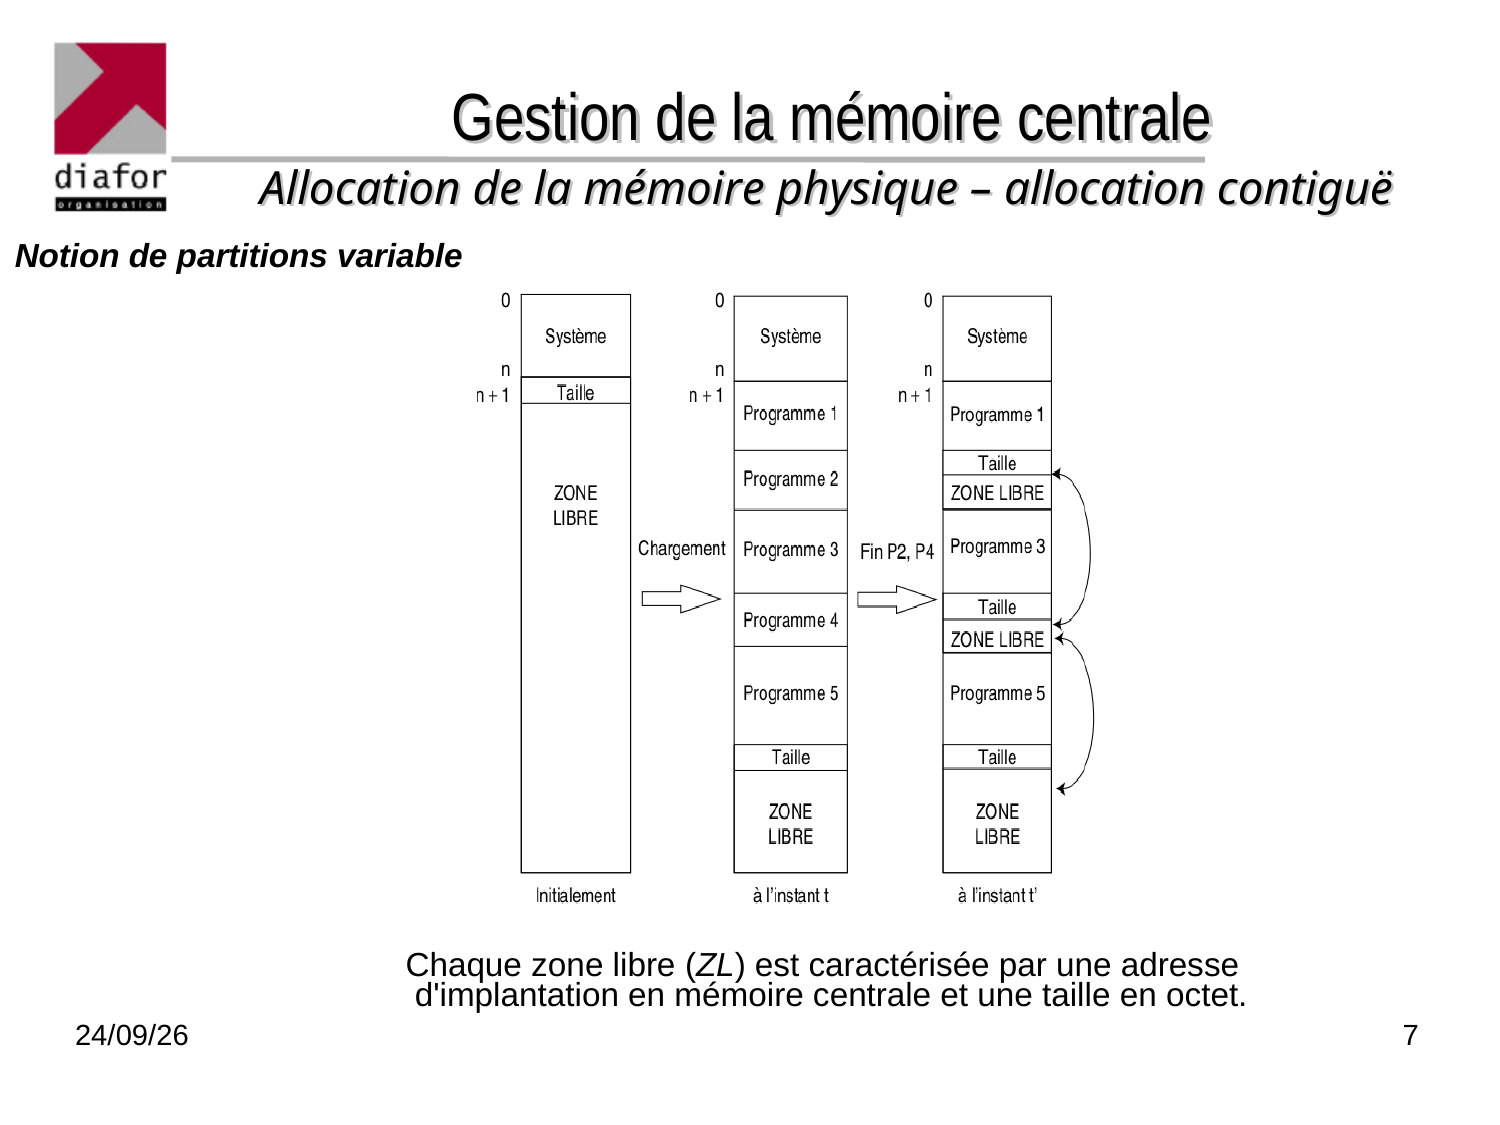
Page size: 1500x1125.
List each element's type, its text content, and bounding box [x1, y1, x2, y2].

text_box Chaque zone libre (ZL) est caractérisée par une adresse d'implantation en mémoire centrale et une taille en octet. [390, 944, 1264, 1021]
picture [442, 275, 1144, 916]
text_box Notion de partitions variable [0, 236, 488, 282]
picture [53, 42, 168, 213]
title Gestion de la mémoire centrale Allocation de la mémoire physique – allocation contiguë [157, 45, 1500, 250]
